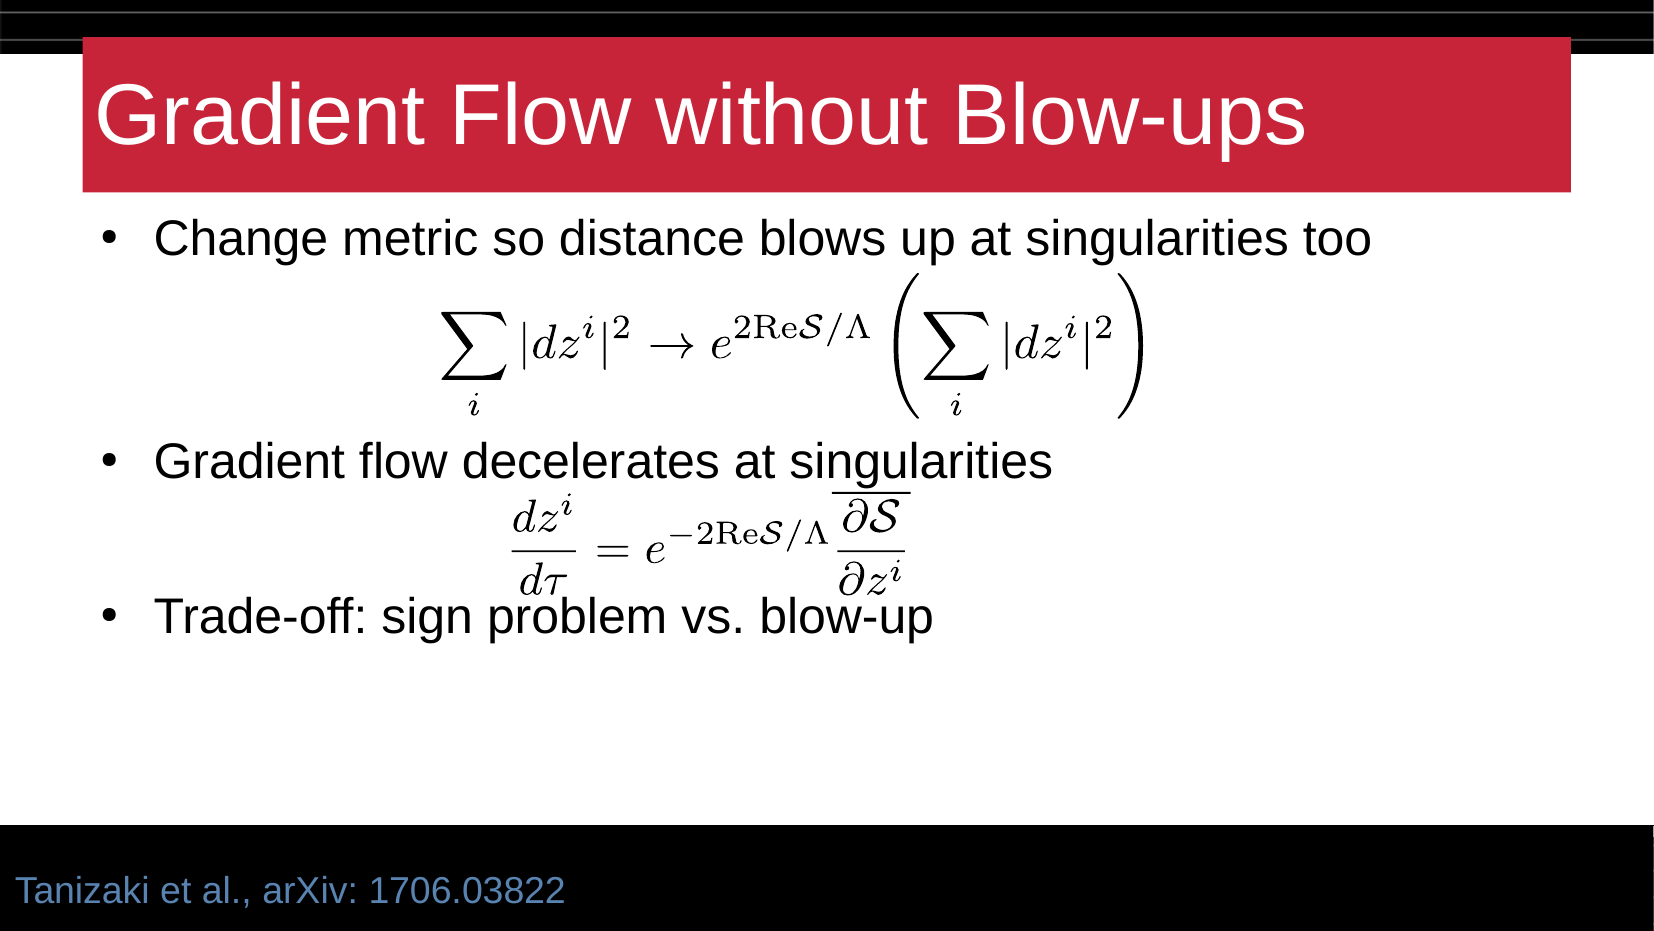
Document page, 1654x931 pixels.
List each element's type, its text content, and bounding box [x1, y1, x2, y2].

text_box [511, 491, 911, 596]
text_box [441, 273, 1144, 419]
text_box Tanizaki et al., arXiv: 1706.03822 [0, 862, 938, 931]
picture [0, 0, 1654, 54]
list Change metric so distance blows up at singularities too Gradient flow decelerates at singularities Trade-off: sign problem vs. blow-up [82, 210, 1571, 751]
title Gradient Flow without Blow-ups [82, 37, 1571, 193]
text_box [0, 825, 1654, 931]
